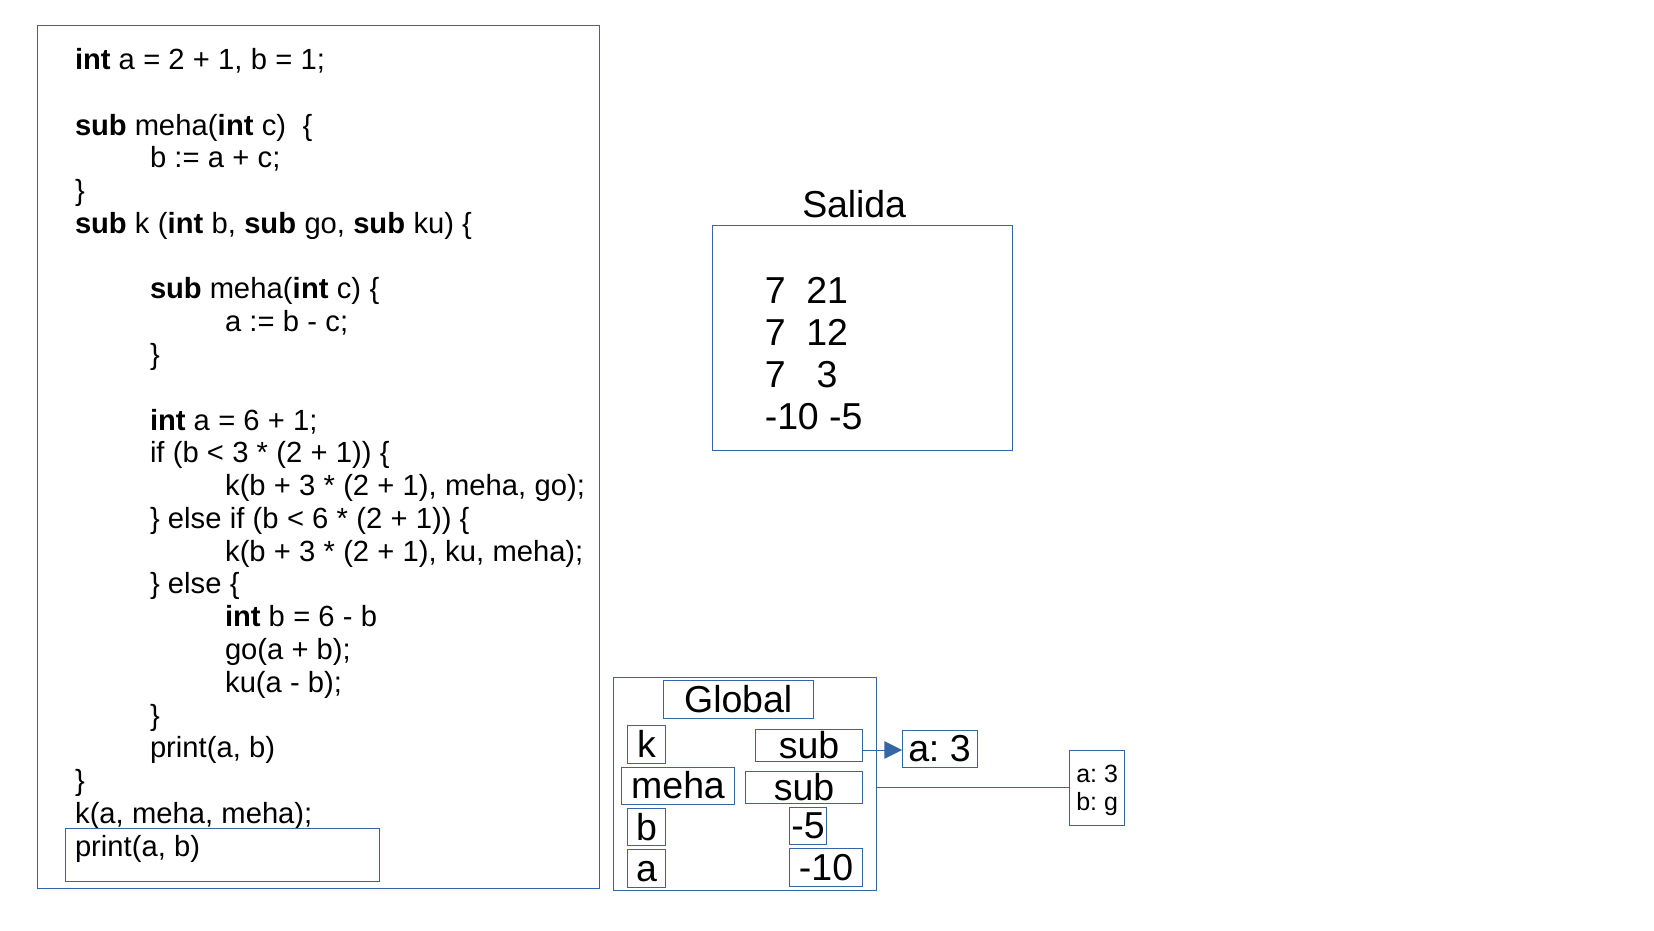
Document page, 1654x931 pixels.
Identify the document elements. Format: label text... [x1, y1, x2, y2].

text_box meha [621, 767, 735, 805]
text_box sub [755, 729, 863, 762]
text_box a: 3 b: g [1069, 750, 1125, 826]
text_box -10 [789, 848, 863, 887]
subtitle int a = 2 + 1, b = 1; sub meha(int c) { b := a + c; } sub k (int b, sub go, sub ku) { sub meha(int c) { a := b - c; } int a = 6 + 1; if (b < 3 * (2 + 1)) { k(b + 3 * (2 + 1), meha, go); } else if (b < 6 * (2 + 1)) { k(b + 3 * (2 + 1), ku, meha); } else { int b = 6 - b go(a + b); ku(a - b); } print(a, b) } k(a, meha, meha); print(a, b) [75, 43, 638, 863]
text_box -5 [789, 807, 827, 845]
subtitle int a = 2 + 1, b = 1; sub meha(int c) { b := a + c; } sub k (int b, sub go, sub ku) { sub meha(int c) { a := b - c; } int a = 6 + 1; if (b < 3 * (2 + 1)) { k(b + 3 * (2 + 1), meha, go); } else if (b < 6 * (2 + 1)) { k(b + 3 * (2 + 1), ku, meha); } else { int b = 6 - b go(a + b); ku(a - b); } print(a, b) } k(a, meha, meha); print(a, b) [75, 829, 379, 863]
text_box Global [663, 680, 814, 719]
text_box 7 21 7 12 7 3 -10 -5 [750, 262, 878, 446]
text_box Salida [787, 175, 921, 233]
text_box sub [745, 771, 863, 804]
text_box k [627, 725, 666, 764]
text_box b [627, 808, 666, 846]
text_box a: 3 [902, 730, 978, 768]
text_box a [627, 849, 666, 888]
